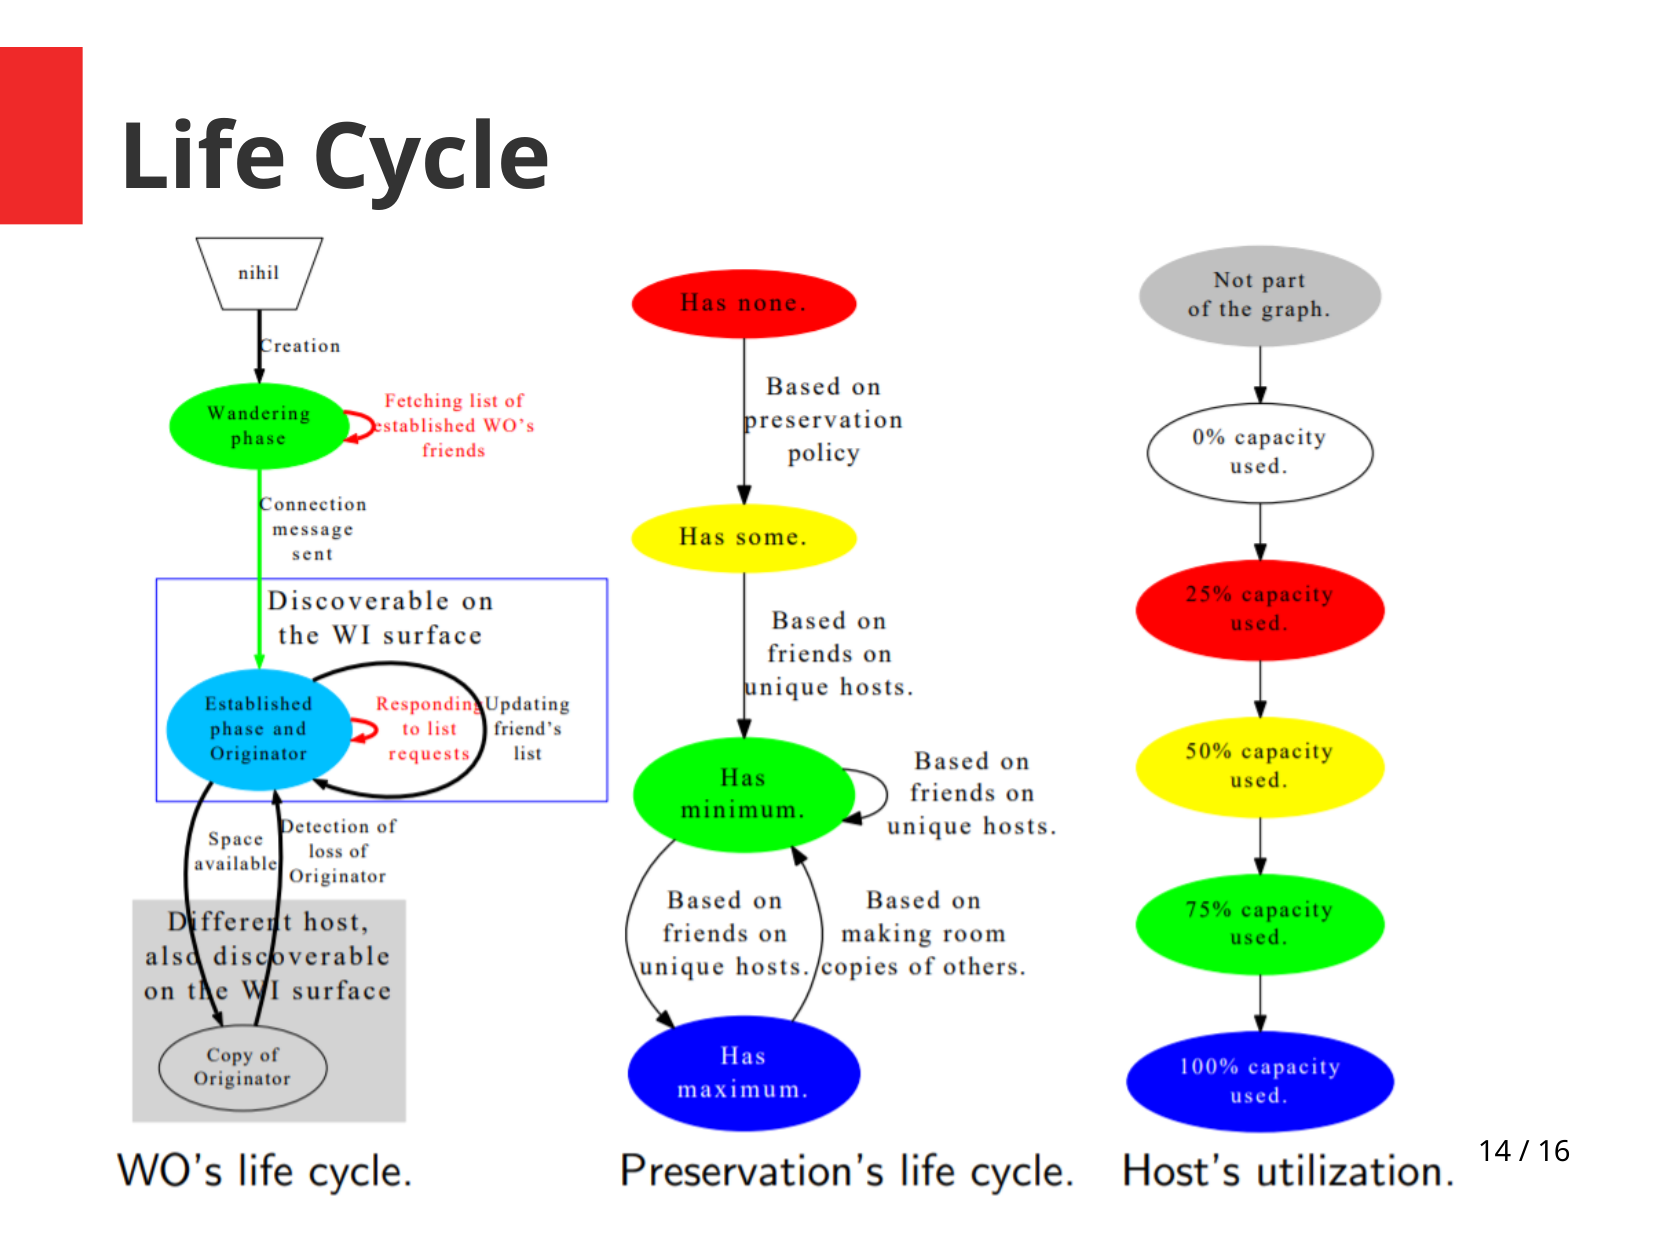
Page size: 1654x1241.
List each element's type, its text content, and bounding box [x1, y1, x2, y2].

picture [101, 224, 1473, 1201]
title Life Cycle [118, 49, 1571, 257]
